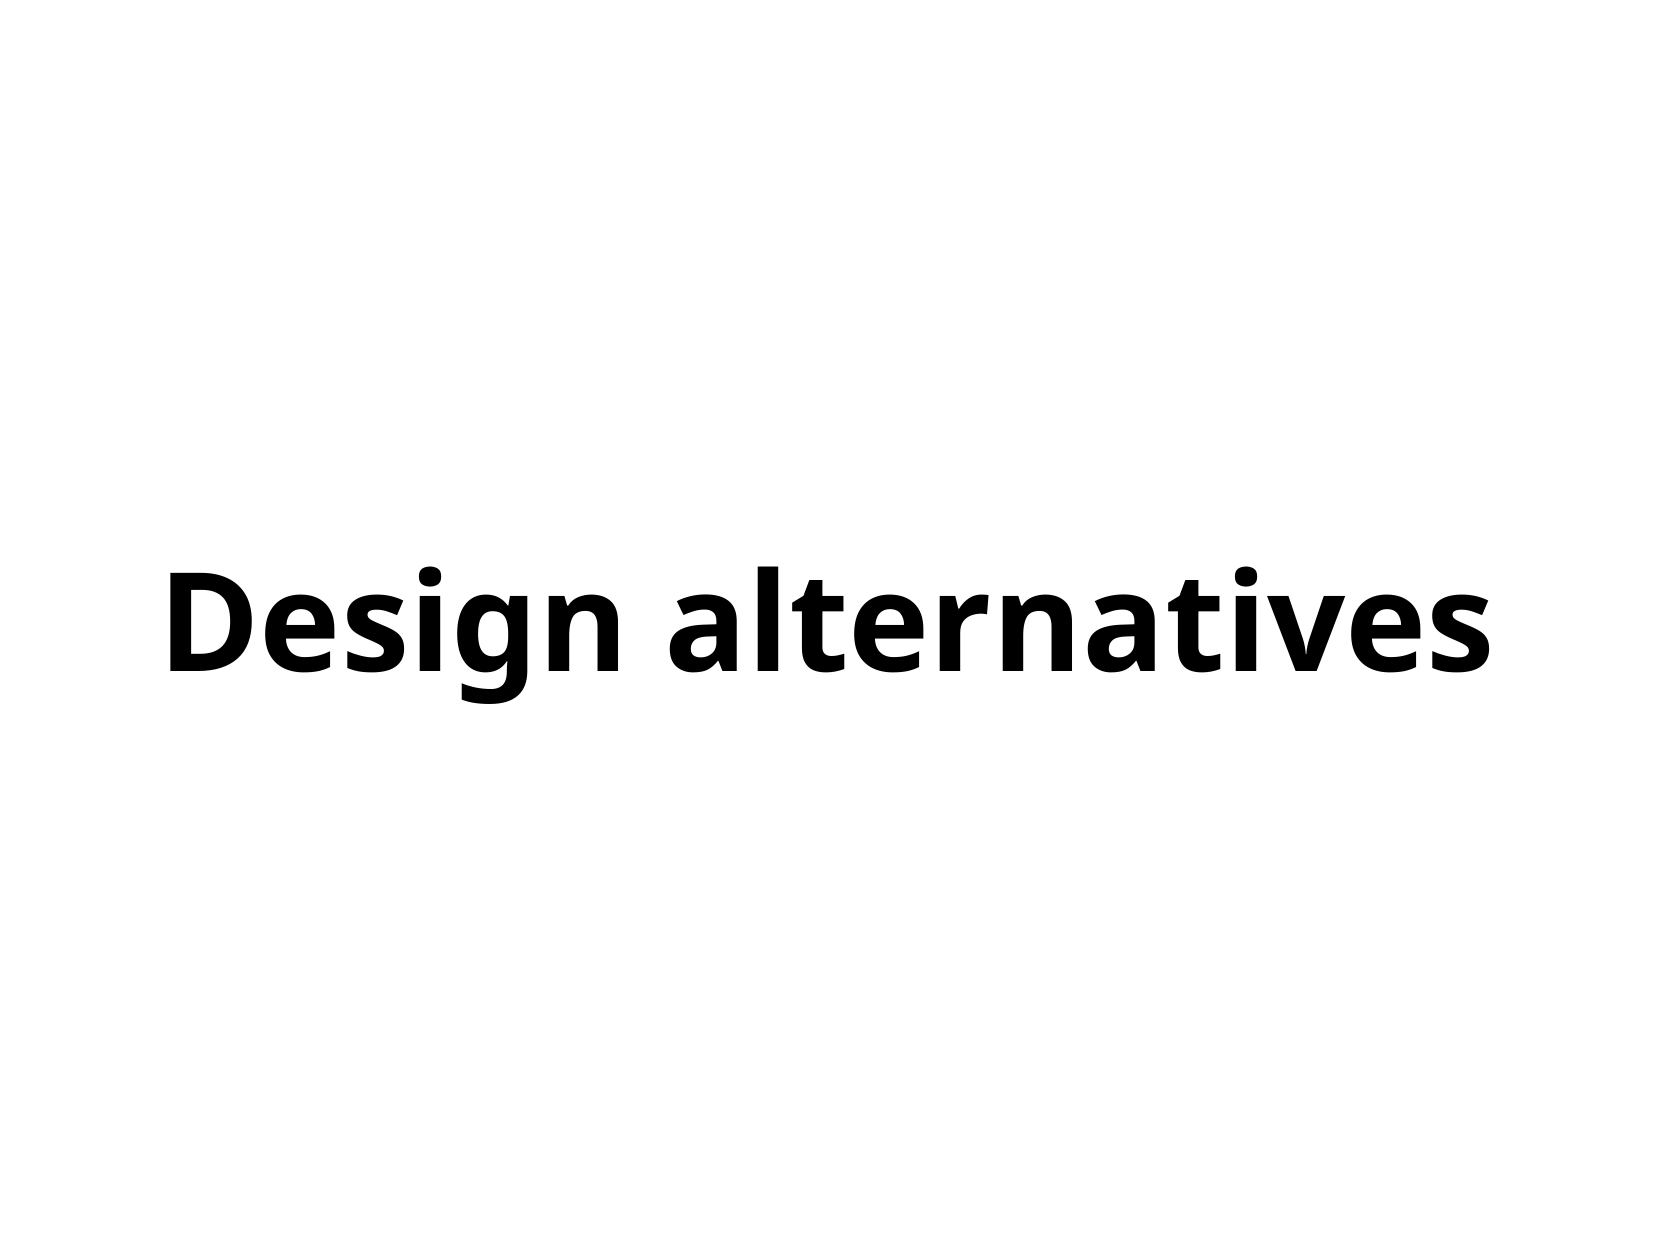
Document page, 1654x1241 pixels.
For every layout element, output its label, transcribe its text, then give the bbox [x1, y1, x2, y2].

subtitle Design alternatives [82, 138, 1571, 1098]
